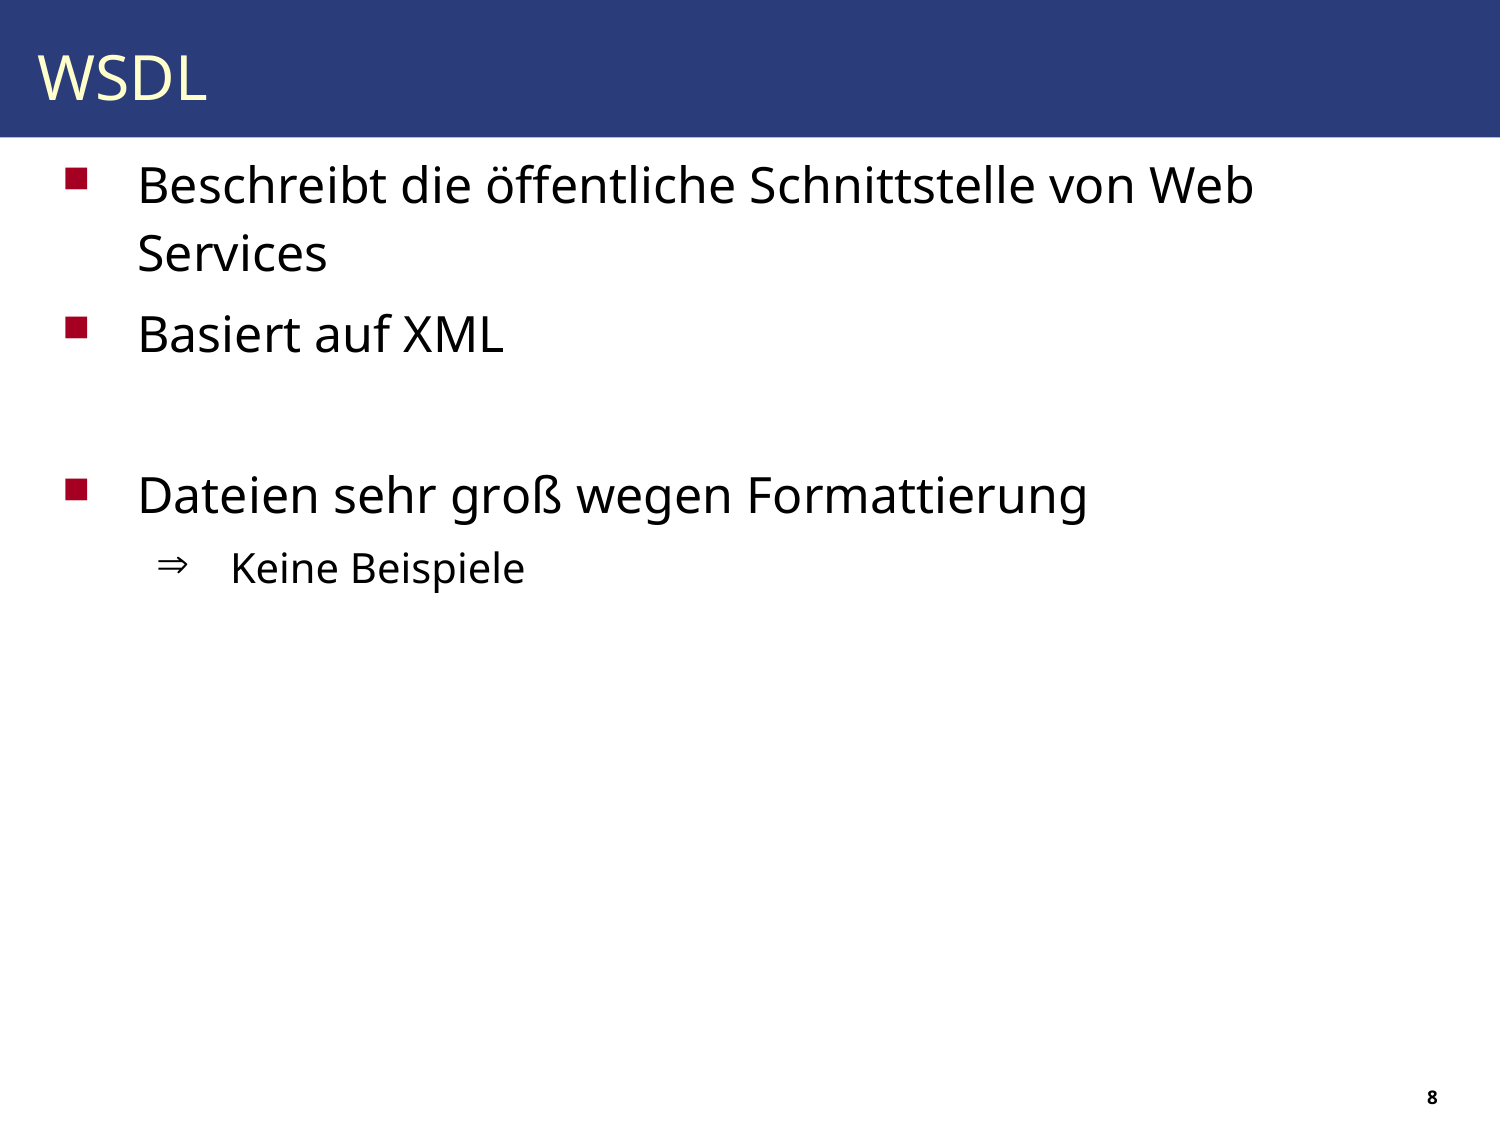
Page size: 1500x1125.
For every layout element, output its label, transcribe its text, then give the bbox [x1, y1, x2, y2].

text_box 8 [1412, 1077, 1500, 1117]
list Beschreibt die öffentliche Schnittstelle von Web Services Basiert auf XML Dateien sehr groß wegen Formattierung Keine Beispiele [62, 149, 1449, 1072]
text_box WSDL [37, 0, 1476, 151]
